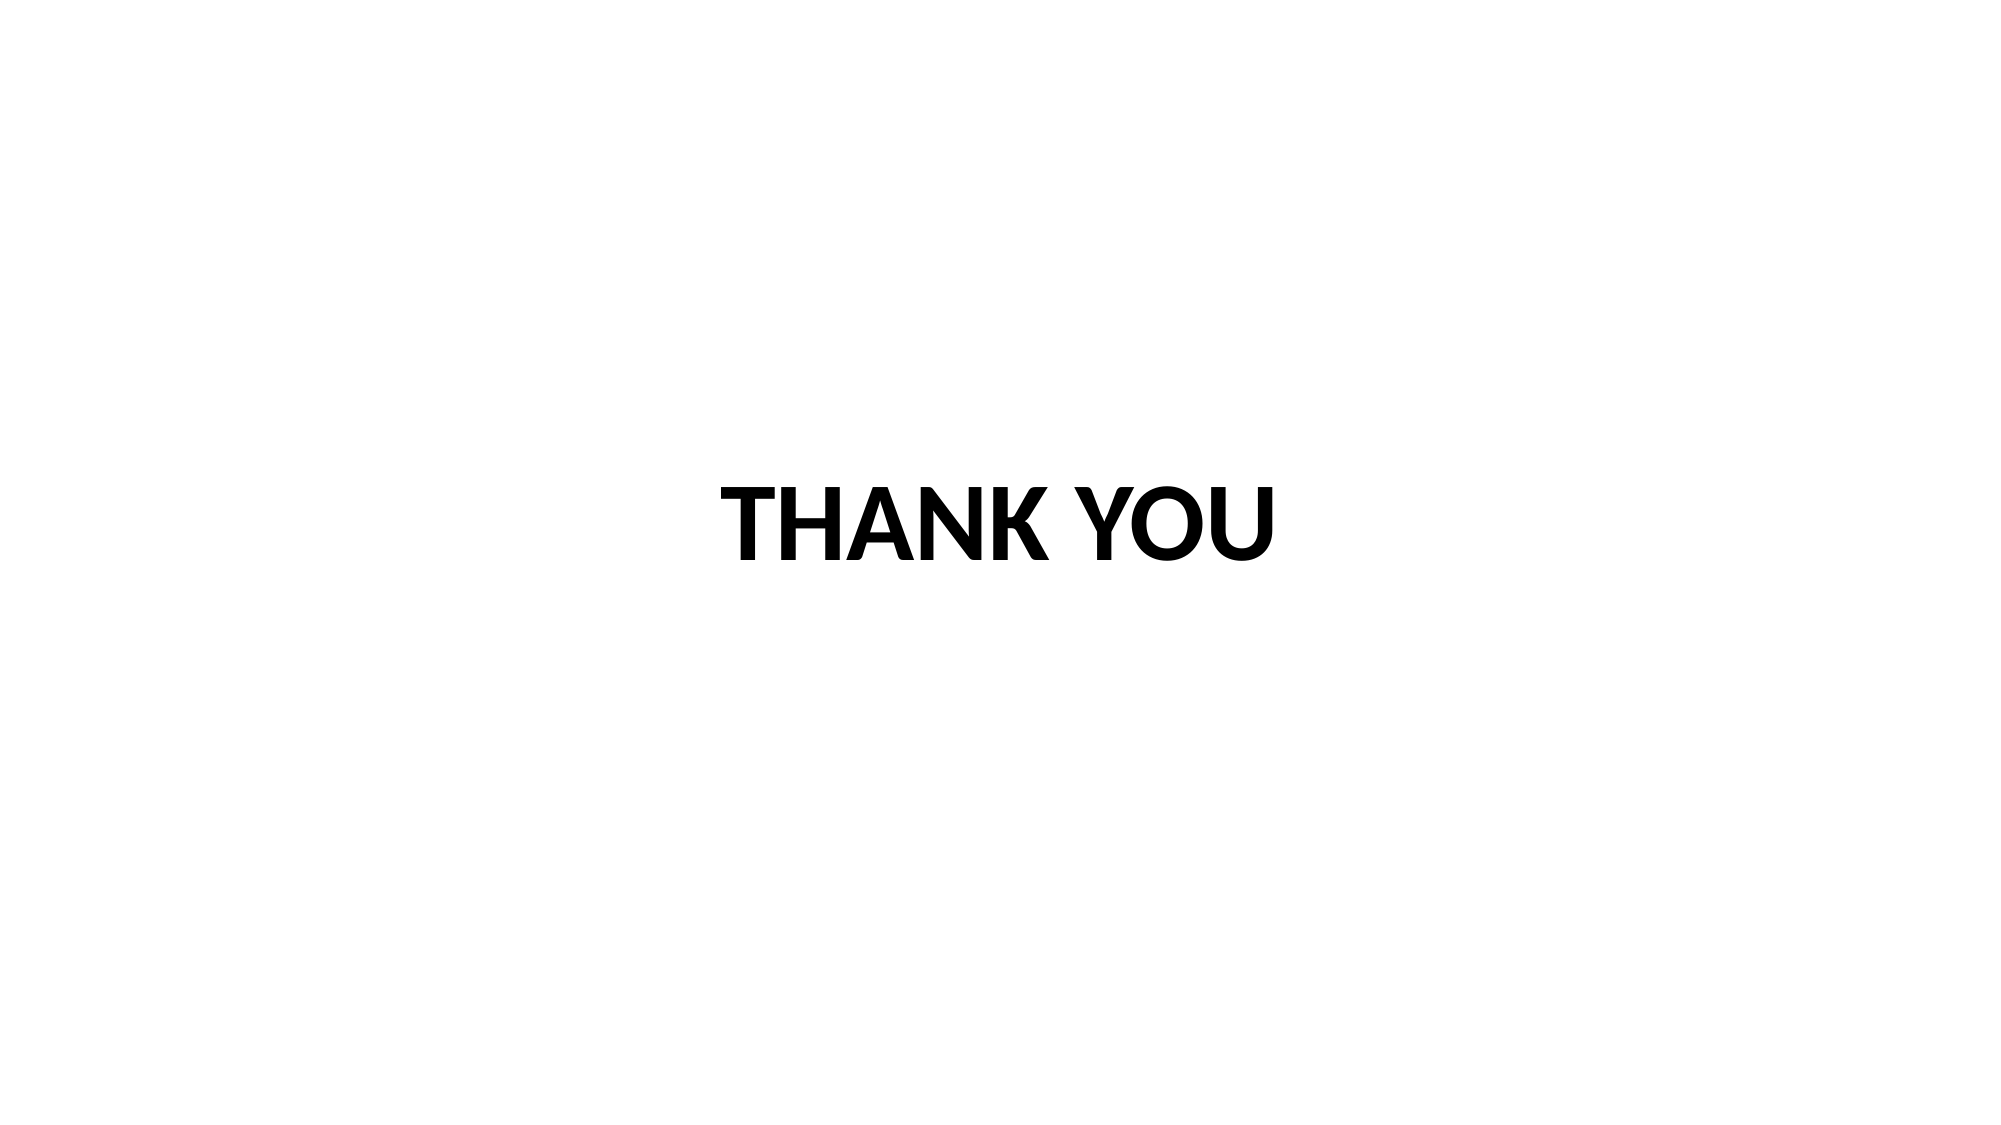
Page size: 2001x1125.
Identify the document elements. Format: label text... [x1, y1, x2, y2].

list THANK YOU [137, 299, 1863, 1014]
